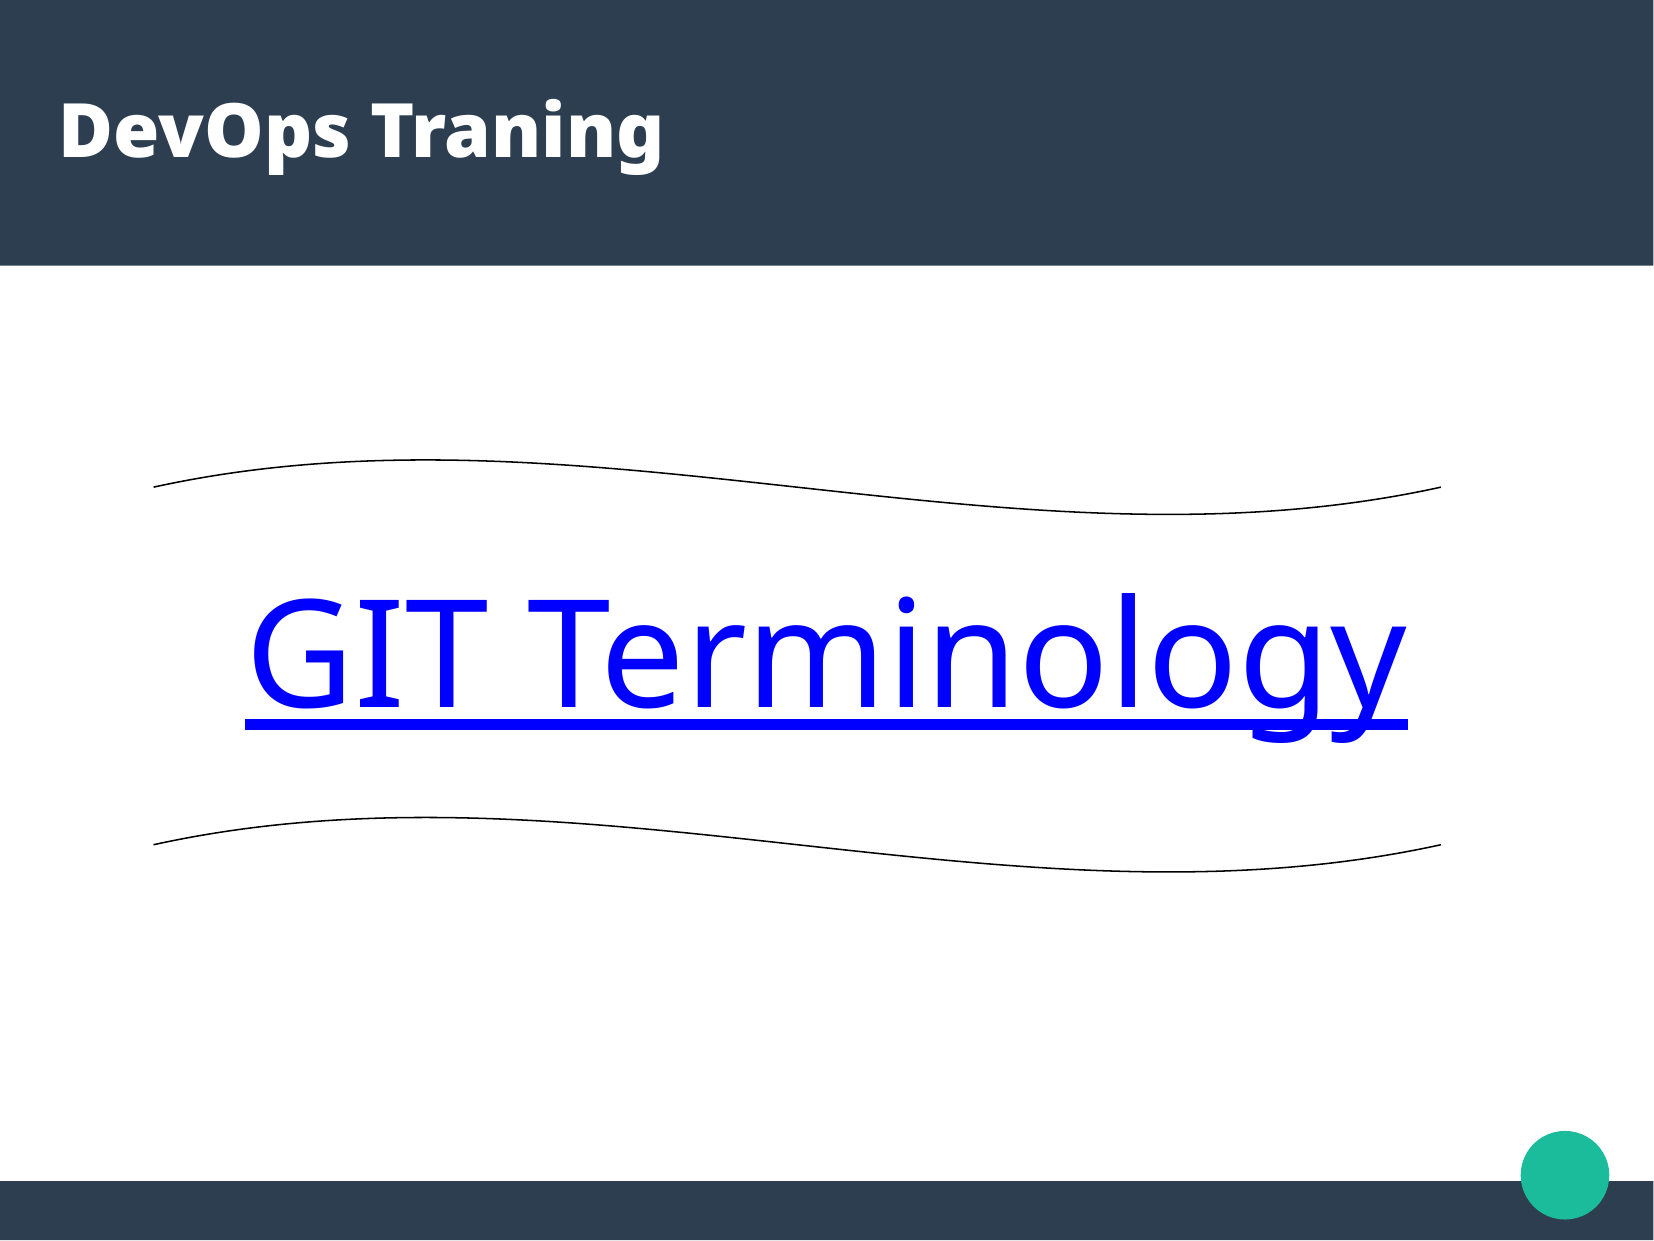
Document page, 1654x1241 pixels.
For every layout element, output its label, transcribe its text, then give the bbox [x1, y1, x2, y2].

subtitle GIT Terminology [82, 290, 1571, 1010]
title DevOps Traning [59, 49, 1595, 207]
